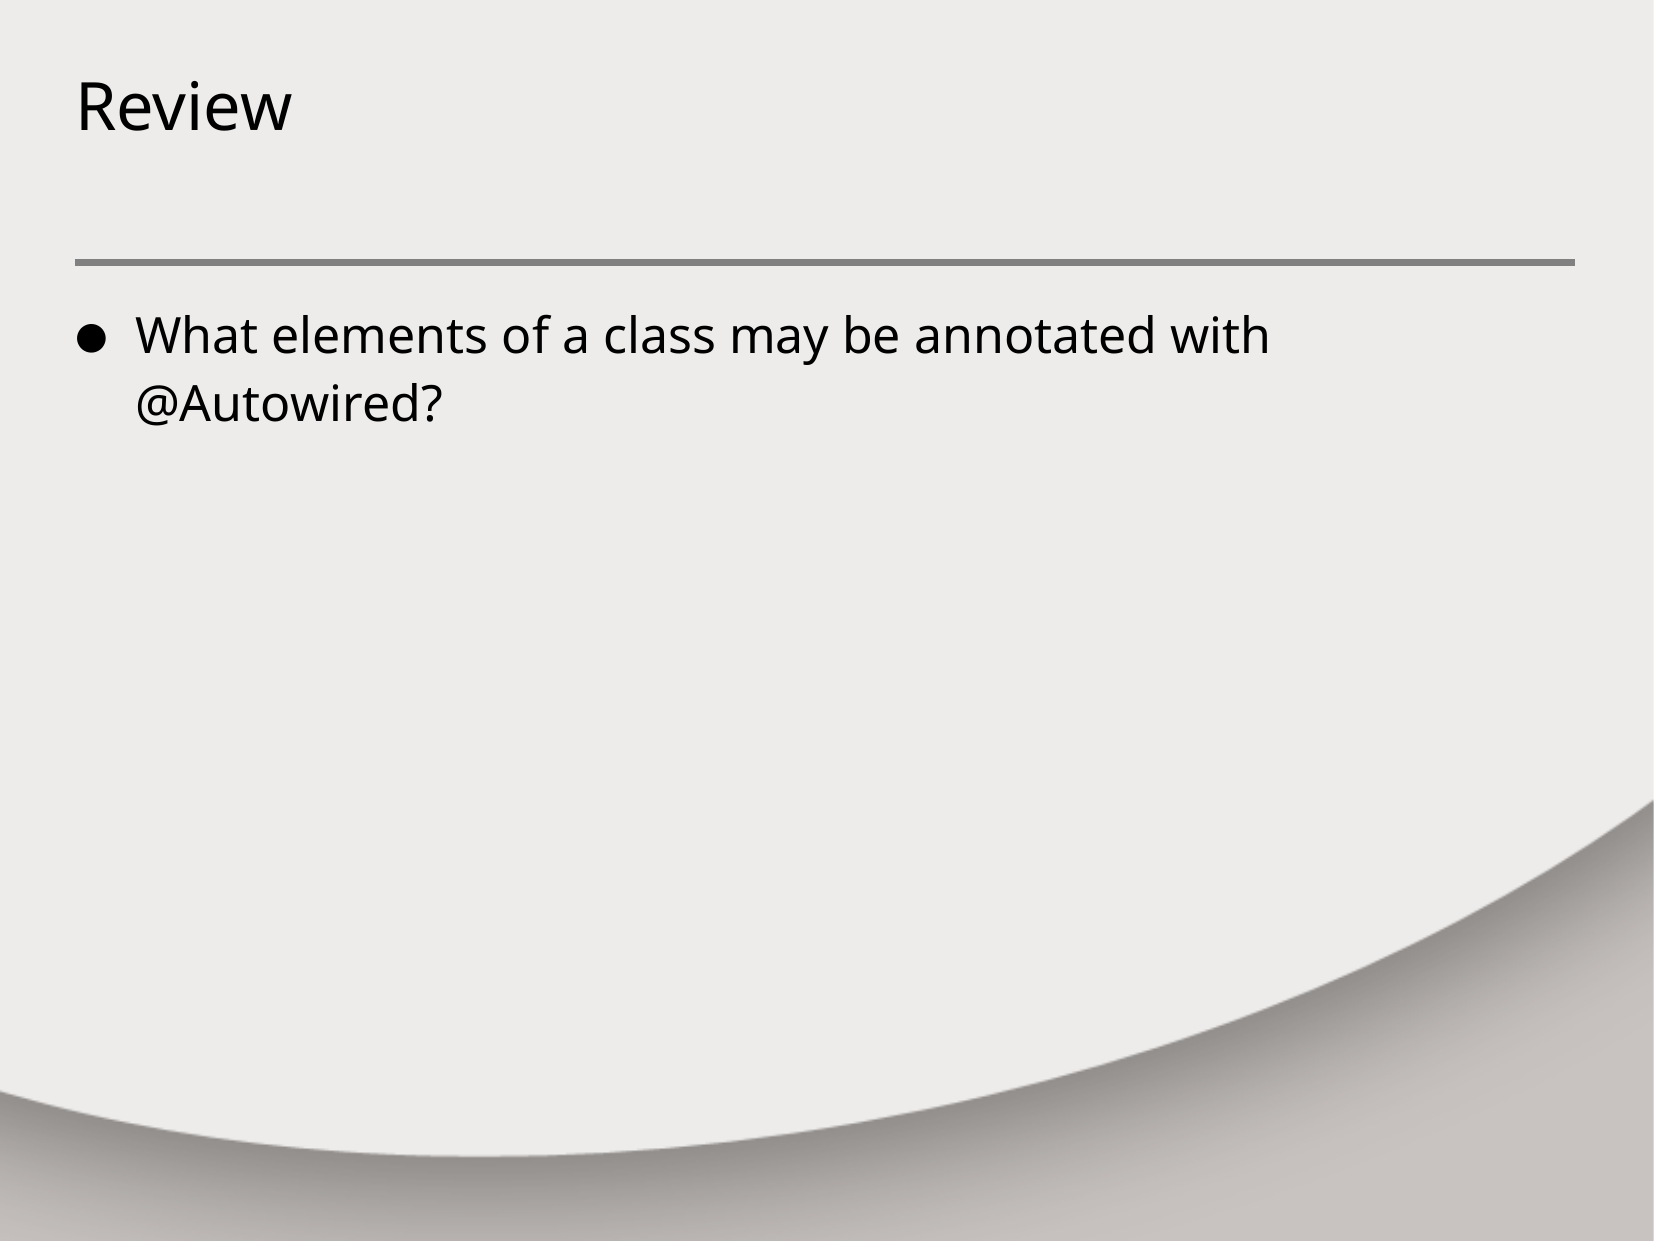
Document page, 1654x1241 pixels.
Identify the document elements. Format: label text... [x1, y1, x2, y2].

list What elements of a class may be annotated with @Autowired? [75, 300, 1576, 1163]
picture [0, 0, 1654, 1241]
title Review [75, 75, 1576, 226]
